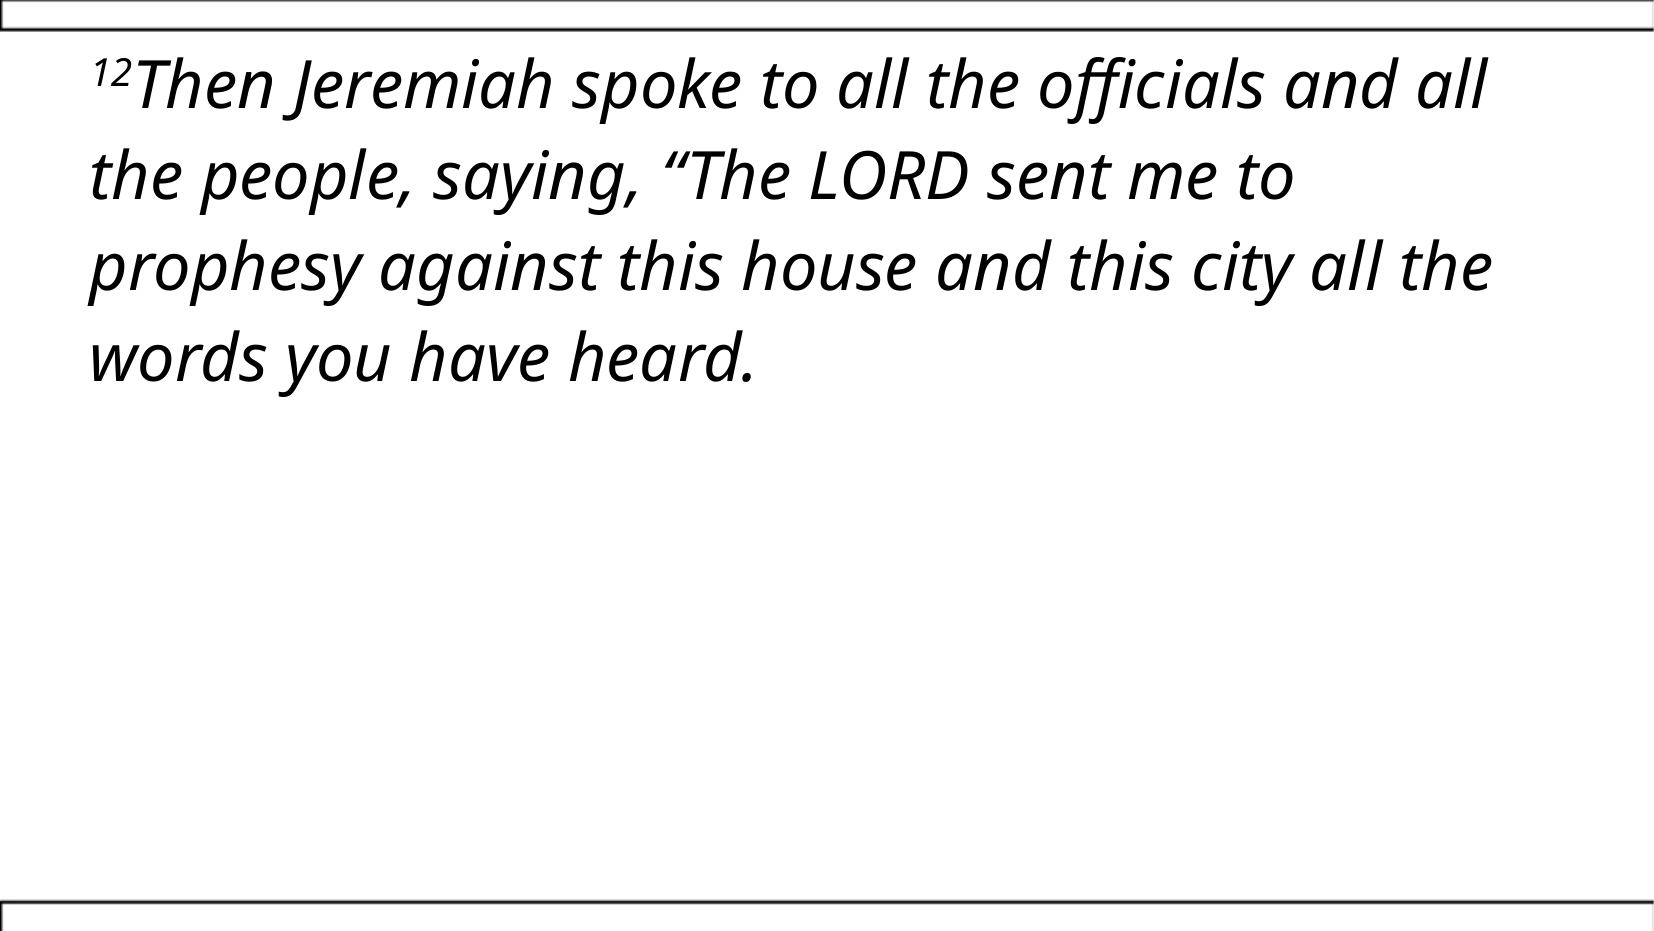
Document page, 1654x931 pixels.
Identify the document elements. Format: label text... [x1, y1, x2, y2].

text_box 12Then Jeremiah spoke to all the officials and all the people, saying, “The LORD sent me to prophesy against this house and this city all the words you have heard. [75, 30, 1591, 421]
picture [0, 0, 1654, 931]
